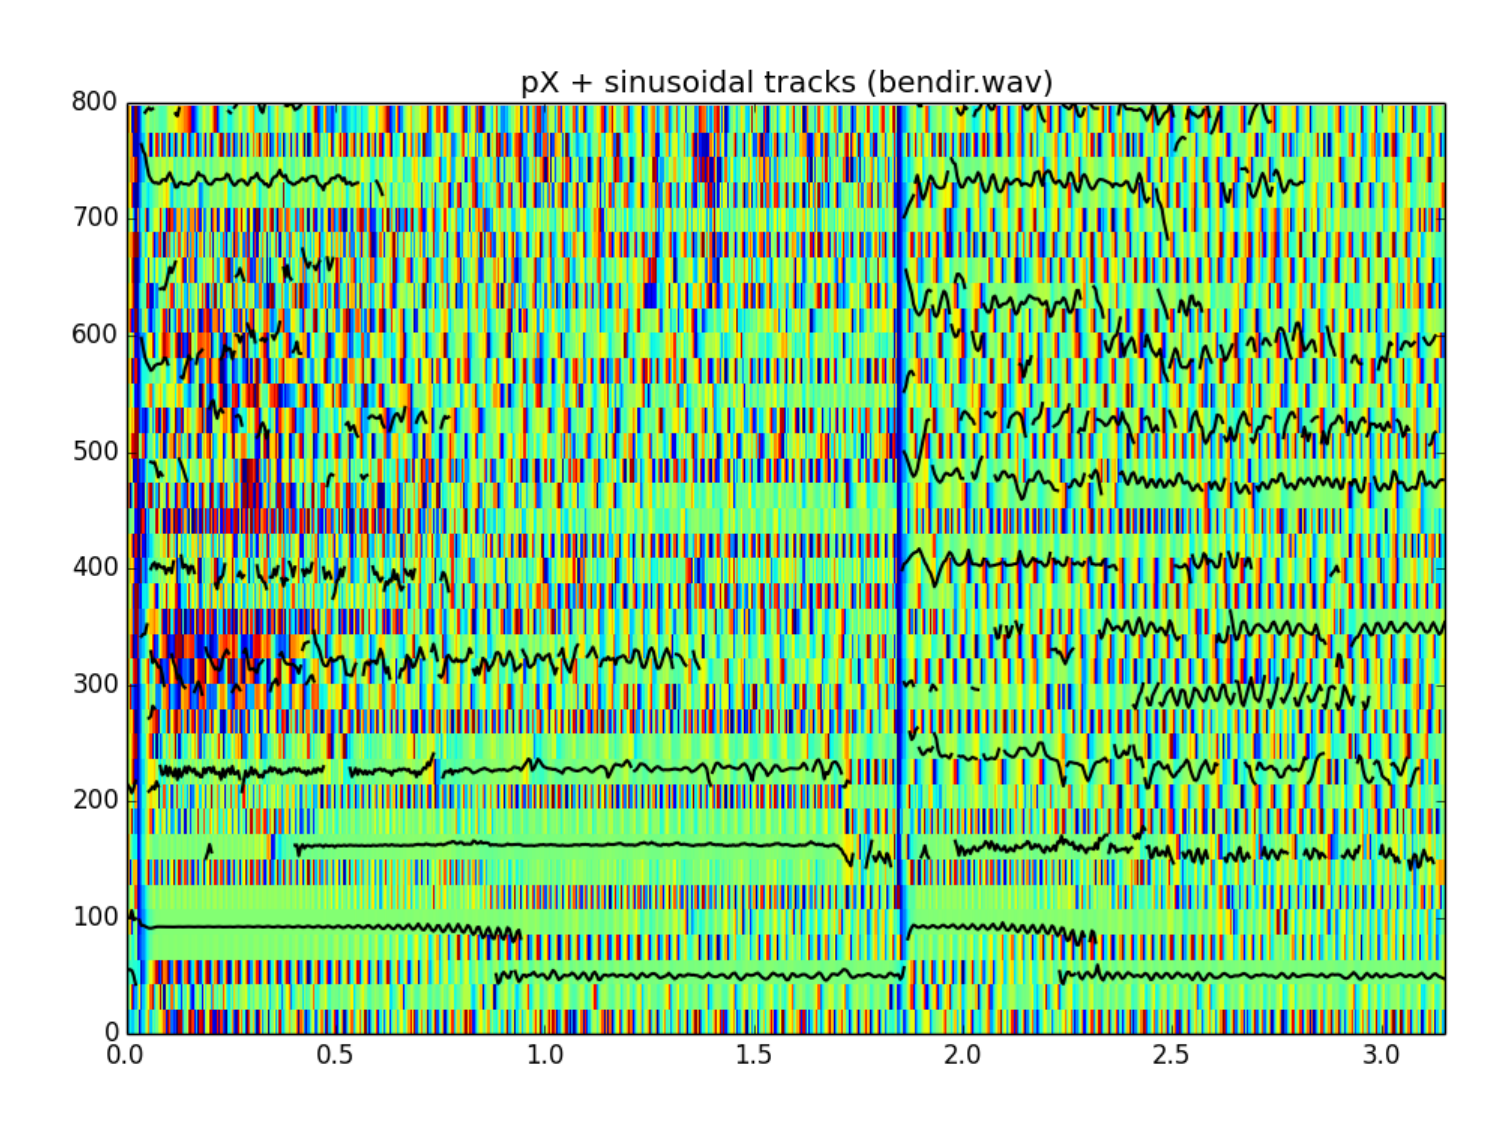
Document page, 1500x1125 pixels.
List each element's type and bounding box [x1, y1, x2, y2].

picture [46, 43, 1472, 1094]
